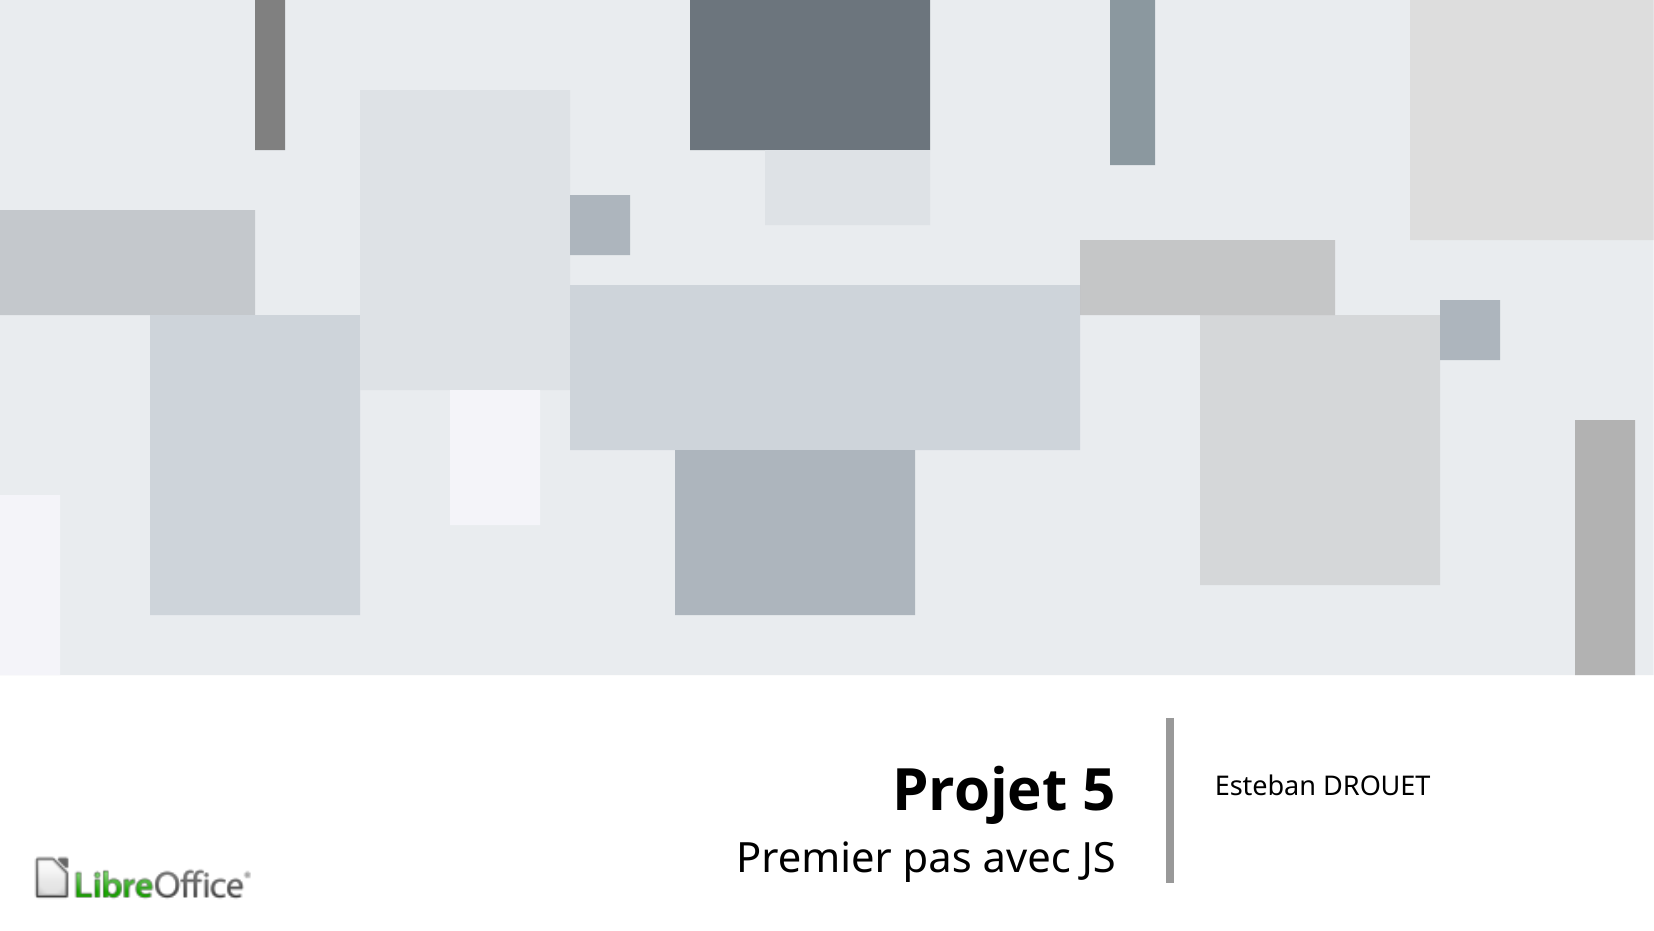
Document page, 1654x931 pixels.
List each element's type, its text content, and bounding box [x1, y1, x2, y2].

text_box Esteban DROUET [1200, 759, 1591, 841]
text_box Projet 5 Premier pas avec JS [675, 740, 1131, 892]
picture [30, 852, 256, 903]
